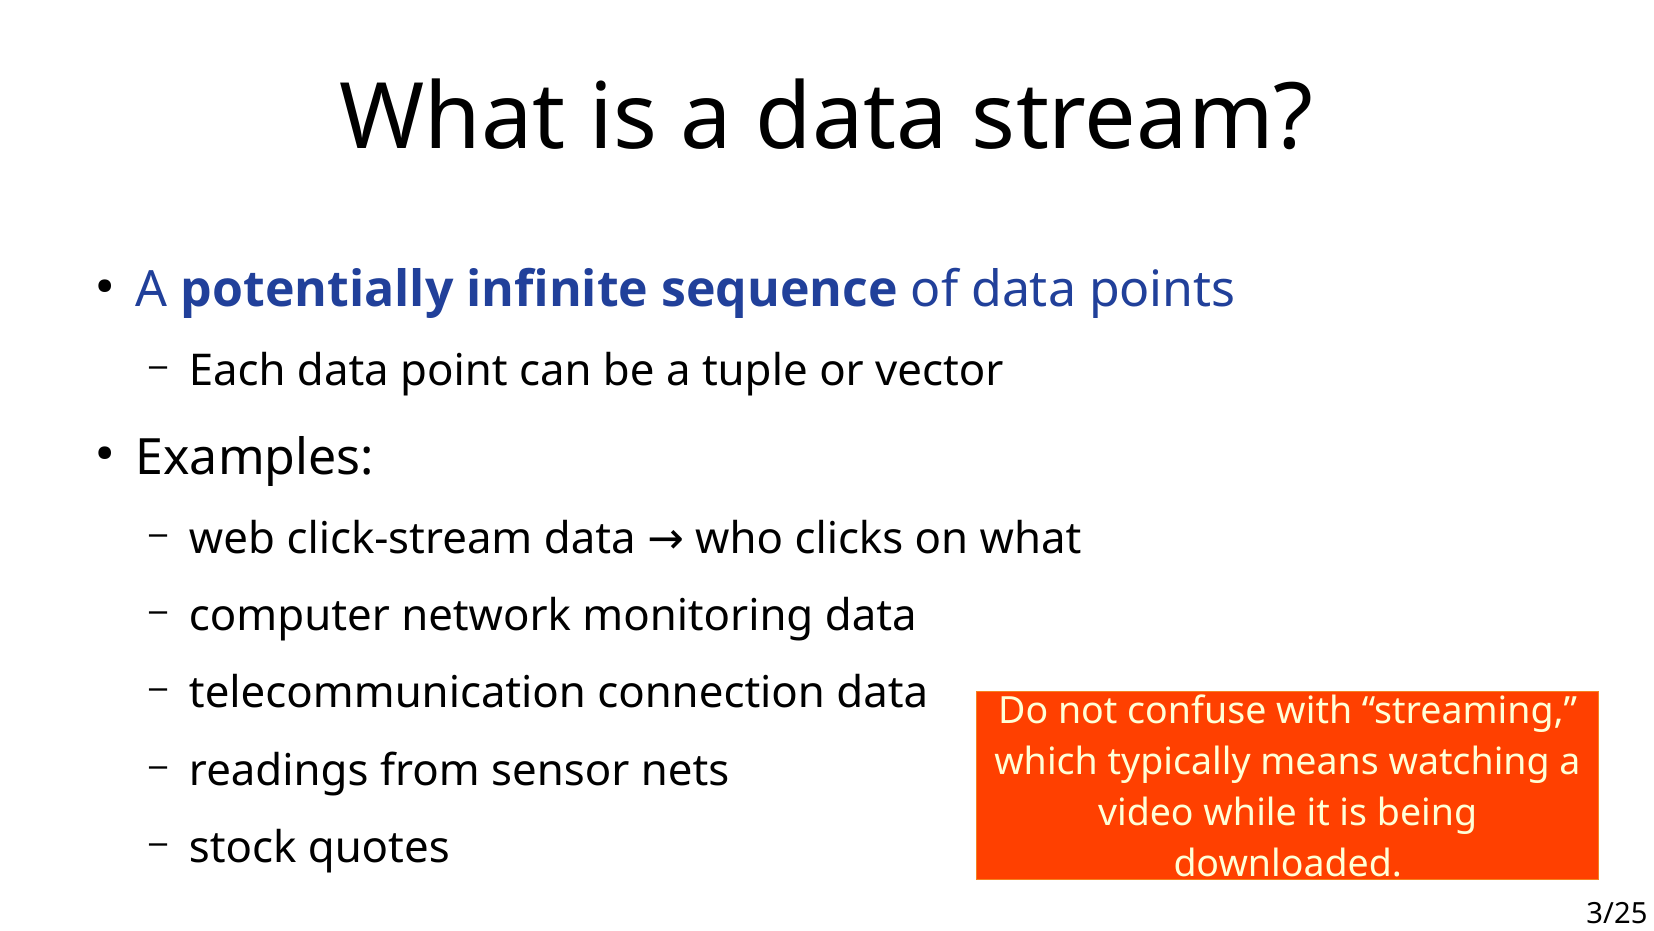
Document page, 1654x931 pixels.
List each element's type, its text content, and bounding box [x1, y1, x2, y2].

list A potentially infinite sequence of data points Each data point can be a tuple or vector Examples: web click-stream data → who clicks on what computer network monitoring data telecommunication connection data readings from sensor nets stock quotes [82, 253, 1571, 878]
title What is a data stream? [82, 1, 1571, 226]
text_box Do not confuse with “streaming,” which typically means watching a video while it is being downloaded. [976, 691, 1599, 880]
